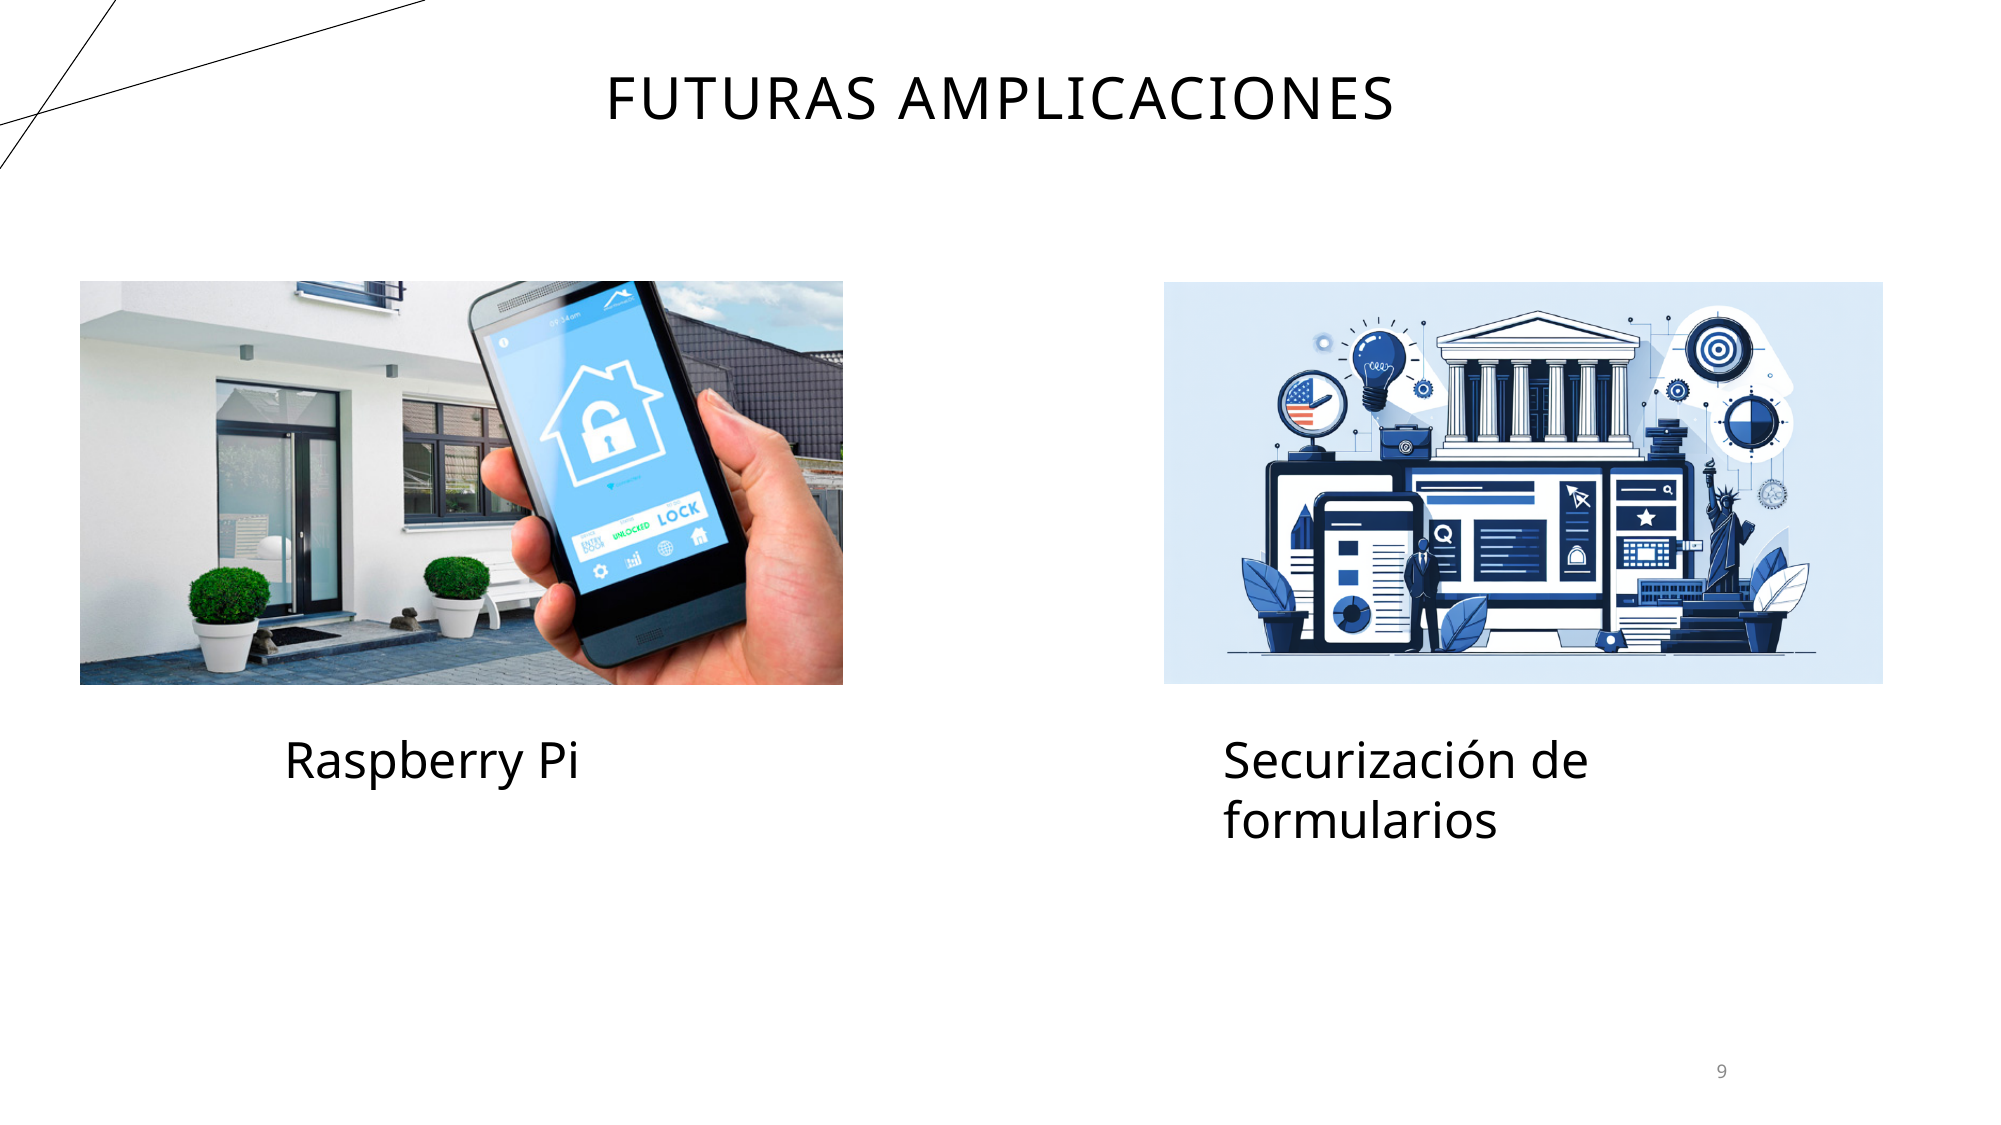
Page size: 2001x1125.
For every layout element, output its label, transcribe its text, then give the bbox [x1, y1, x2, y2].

slide_number 9 [1701, 1042, 1864, 1103]
text_box Raspberry Pi [269, 721, 656, 798]
title futuras amplicaciones [137, 52, 1865, 140]
text_box Securización de formularios [1208, 721, 1838, 798]
picture [80, 281, 843, 685]
picture [1164, 282, 1883, 684]
